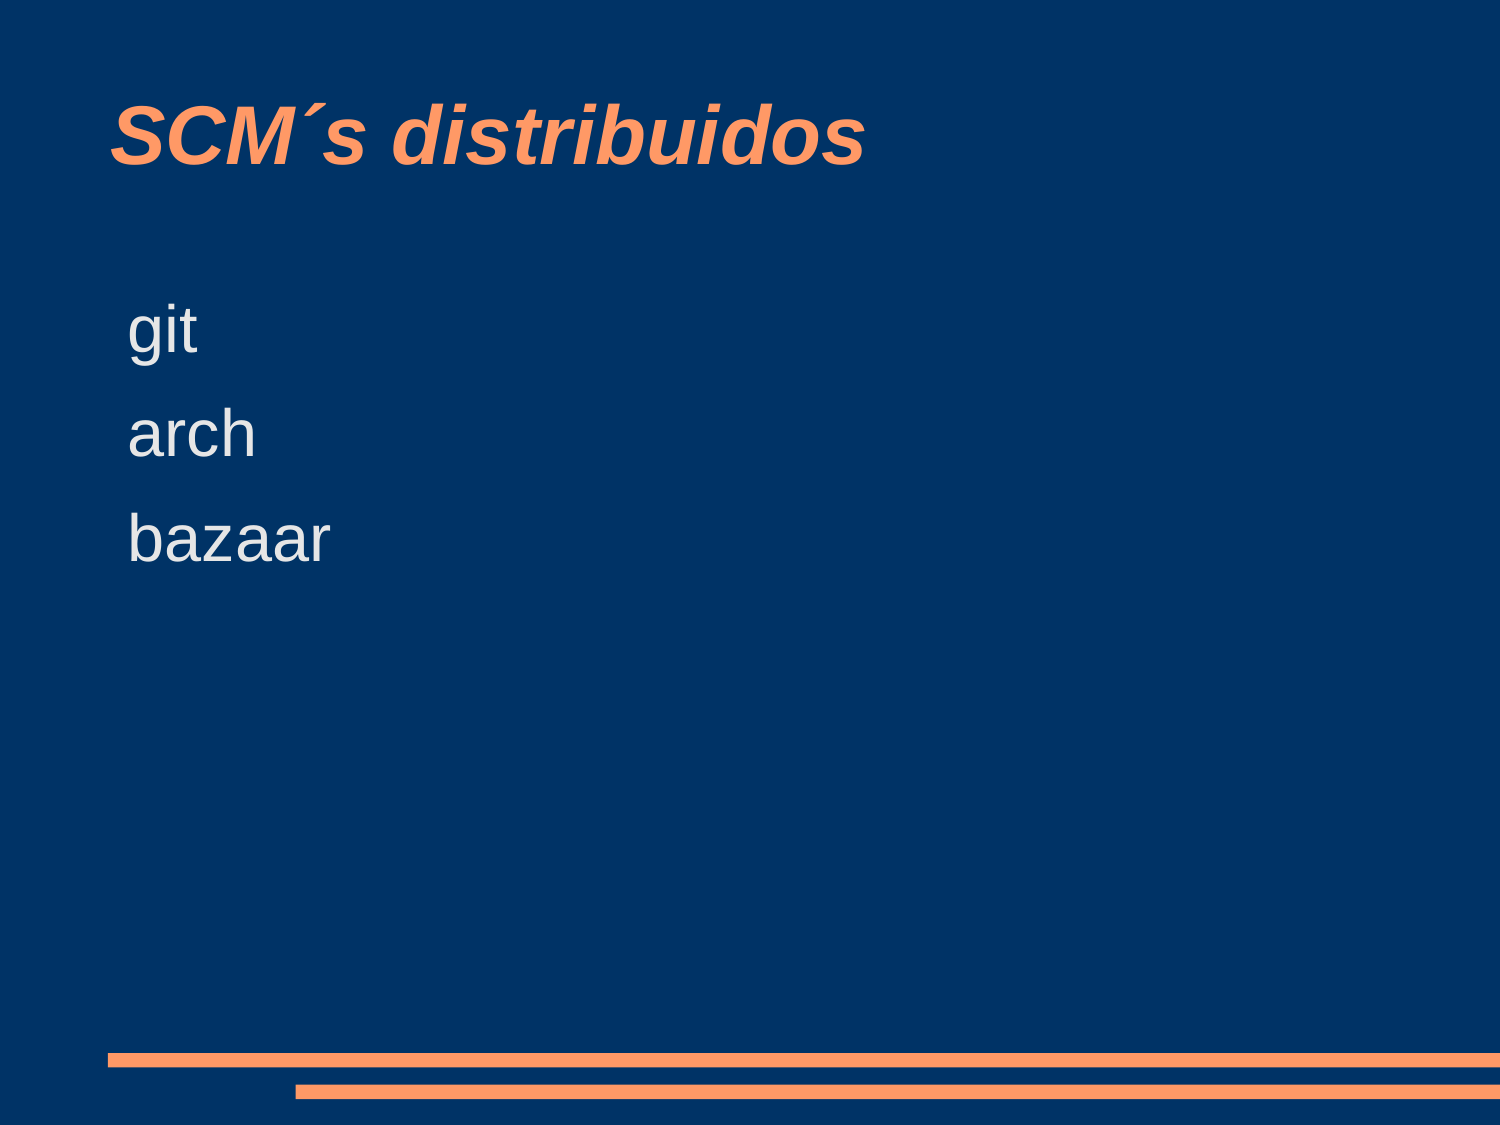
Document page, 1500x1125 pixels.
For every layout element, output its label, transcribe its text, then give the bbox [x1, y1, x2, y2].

list git arch bazaar [110, 292, 1416, 1027]
title SCM´s distribuidos [110, 41, 1392, 230]
